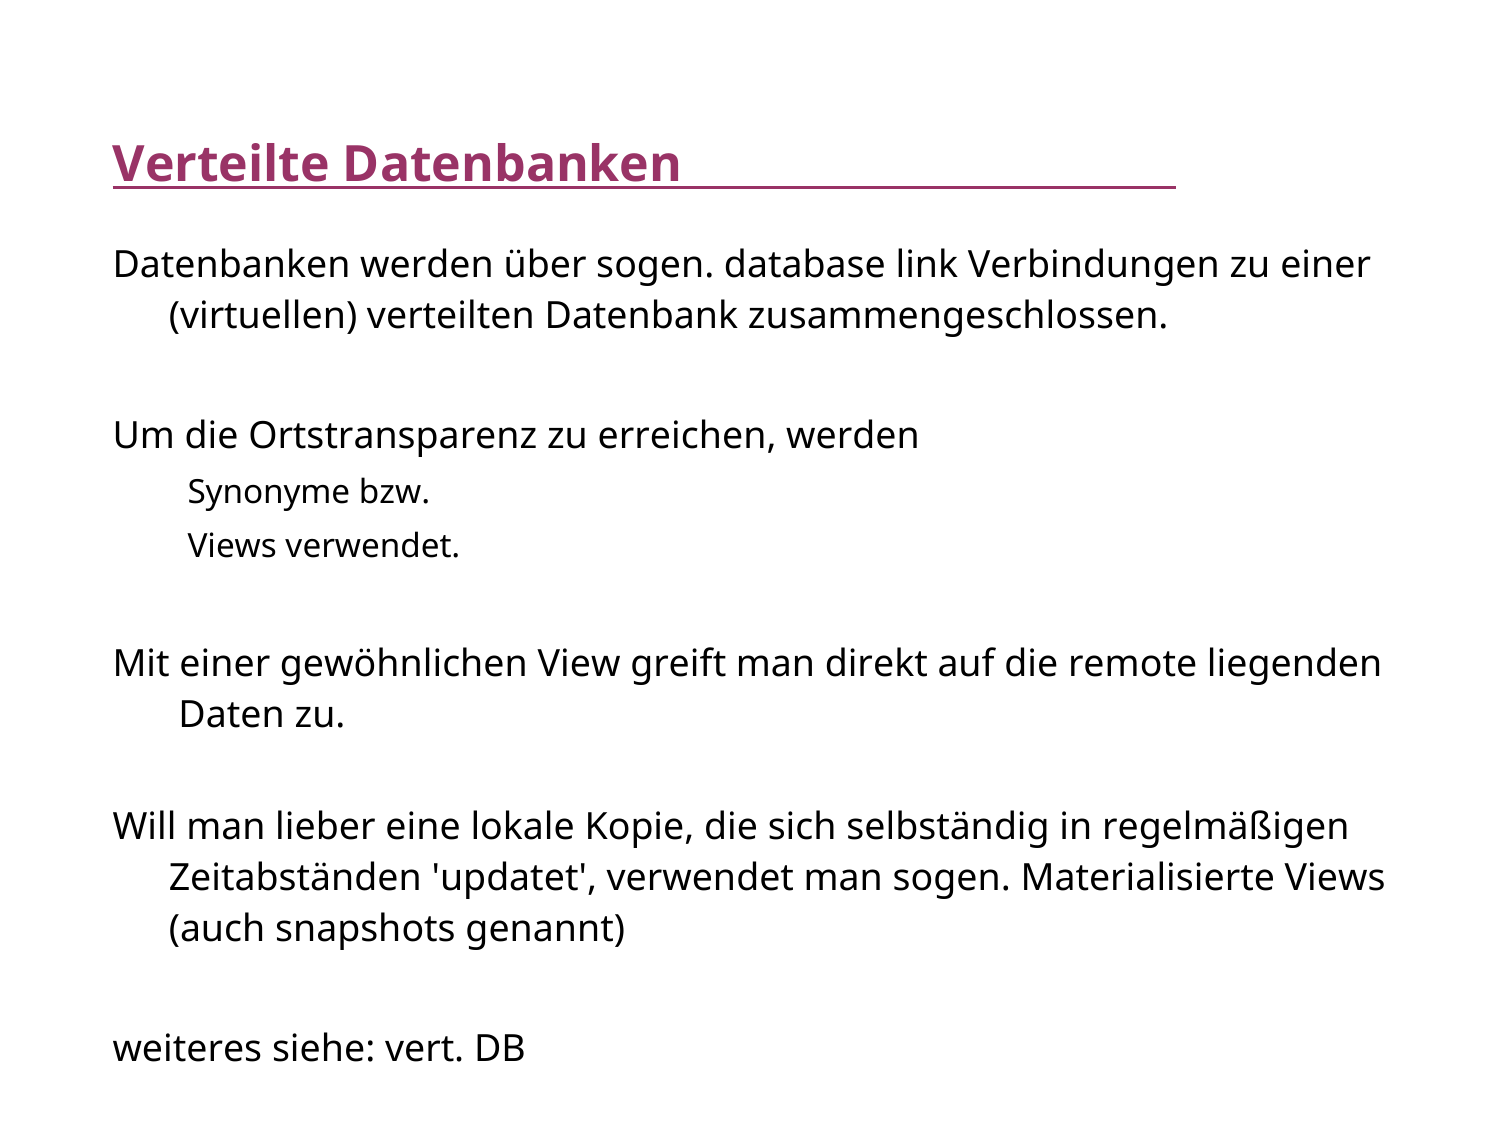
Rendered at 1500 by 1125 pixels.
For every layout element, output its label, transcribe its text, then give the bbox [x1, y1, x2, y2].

title Verteilte Datenbanken [112, 107, 1388, 218]
list Datenbanken werden über sogen. database link Verbindungen zu einer (virtuellen) verteilten Datenbank zusammengeschlossen. Um die Ortstransparenz zu erreichen, werden Synonyme bzw. Views verwendet. Mit einer gewöhnlichen View greift man direkt auf die remote liegenden Daten zu. Will man lieber eine lokale Kopie, die sich selbständig in regelmäßigen Zeitabständen 'updatet', verwendet man sogen. Materialisierte Views (auch snapshots genannt) weiteres siehe: vert. DB [112, 237, 1388, 1033]
